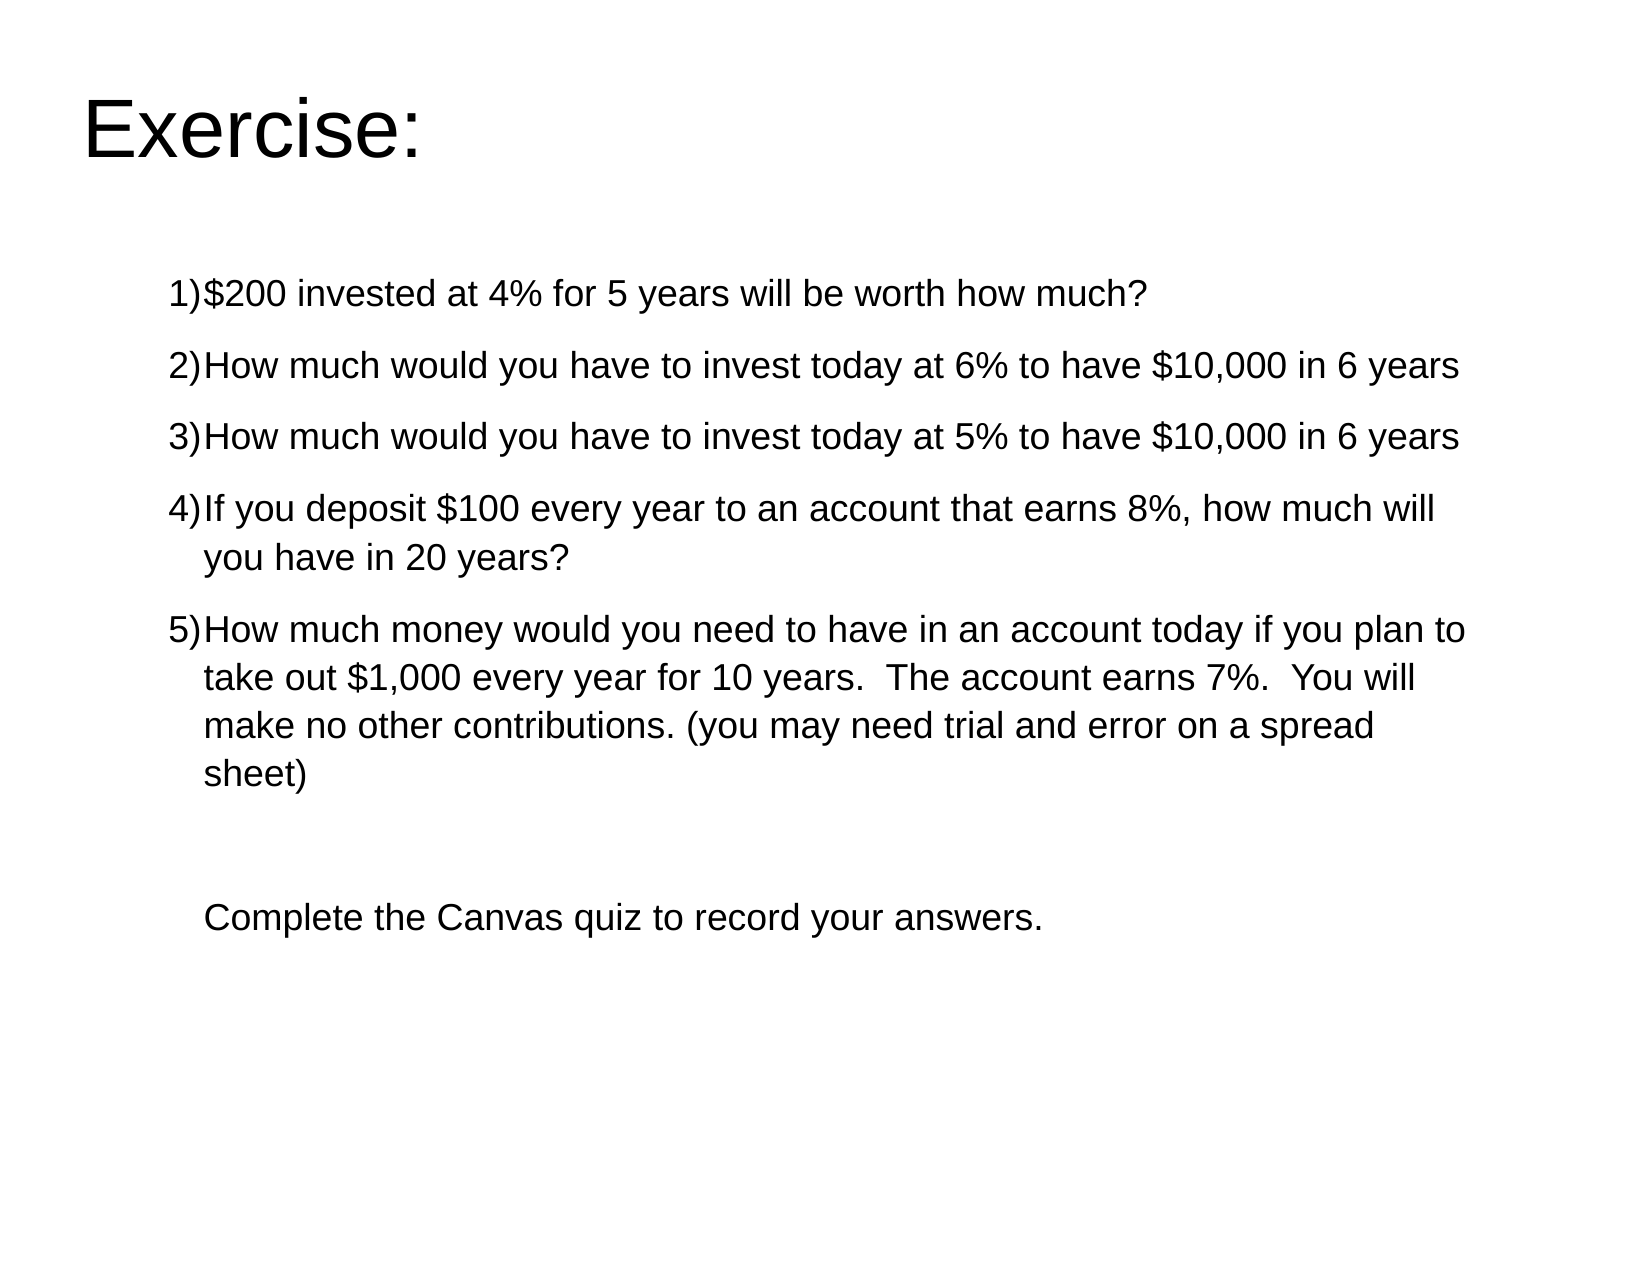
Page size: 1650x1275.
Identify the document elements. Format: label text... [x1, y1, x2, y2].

text_box $200 invested at 4% for 5 years will be worth how much? How much would you have to invest today at 6% to have $10,000 in 6 years How much would you have to invest today at 5% to have $10,000 in 6 years If you deposit $100 every year to an account that earns 8%, how much will you have in 20 years? How much money would you need to have in an account today if you plan to take out $1,000 every year for 10 years. The account earns 7%. You will make no other contributions. (you may need trial and error on a spread sheet) Complete the Canvas quiz to record your answers. [153, 258, 1501, 1052]
subtitle Exercise: [82, 82, 1548, 269]
